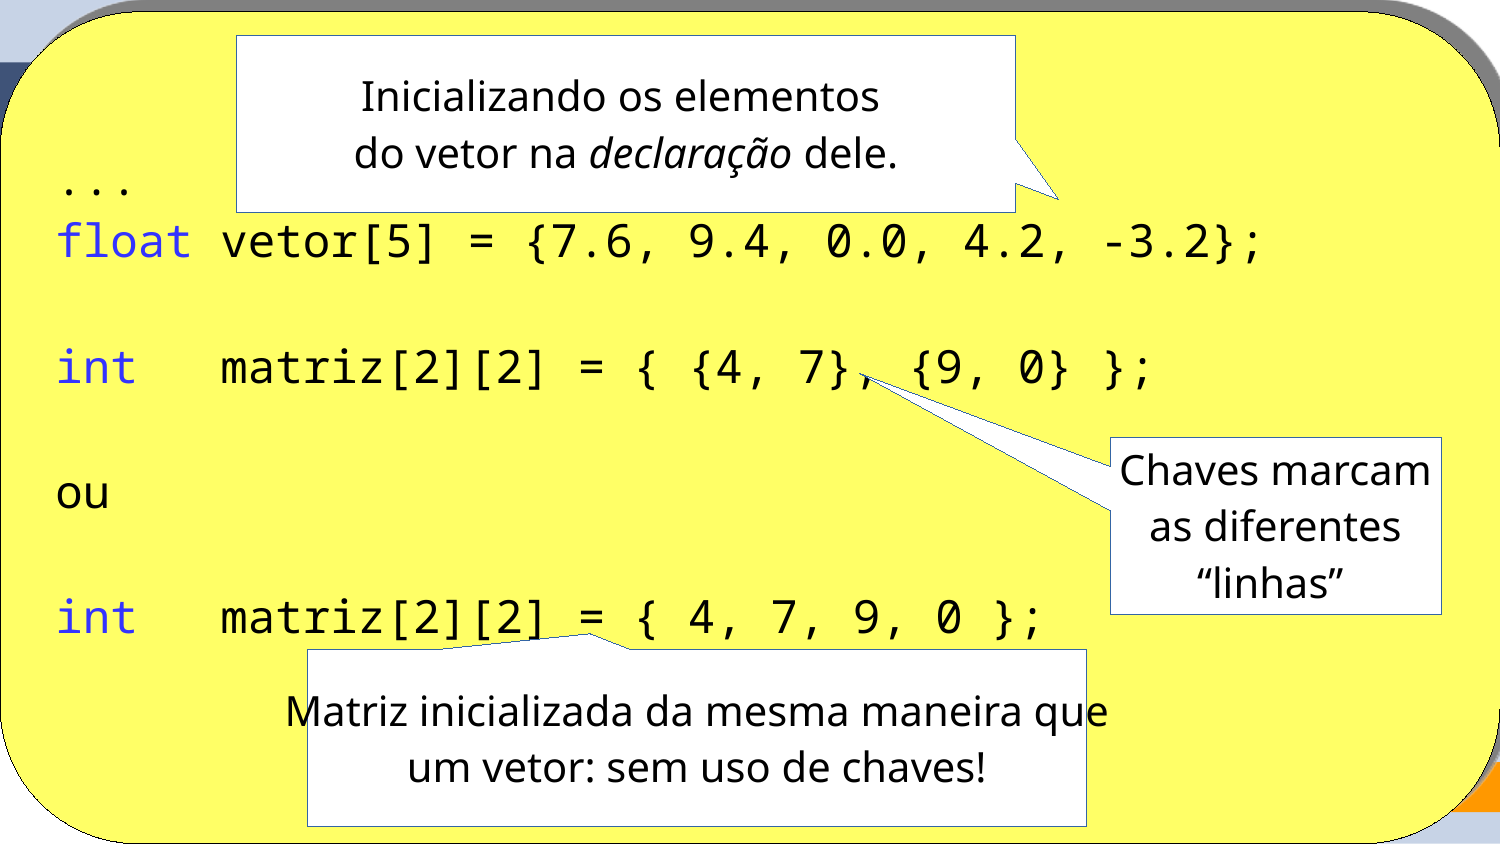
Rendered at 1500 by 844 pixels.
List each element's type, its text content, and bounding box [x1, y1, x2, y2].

text_box Inicializando os elementos do vetor na declaração dele. [236, 35, 1059, 213]
text_box ... float vetor[5] = {7.6, 9.4, 0.0, 4.2, -3.2}; int matriz[2][2] = { {4, 7}, {9, 0} }; ou int matriz[2][2] = { 4, 7, 9, 0 }; [0, 11, 1500, 844]
text_box Chaves marcam as diferentes “linhas” [859, 373, 1442, 615]
text_box Matriz inicializada da mesma maneira que um vetor: sem uso de chaves! [307, 633, 1087, 827]
